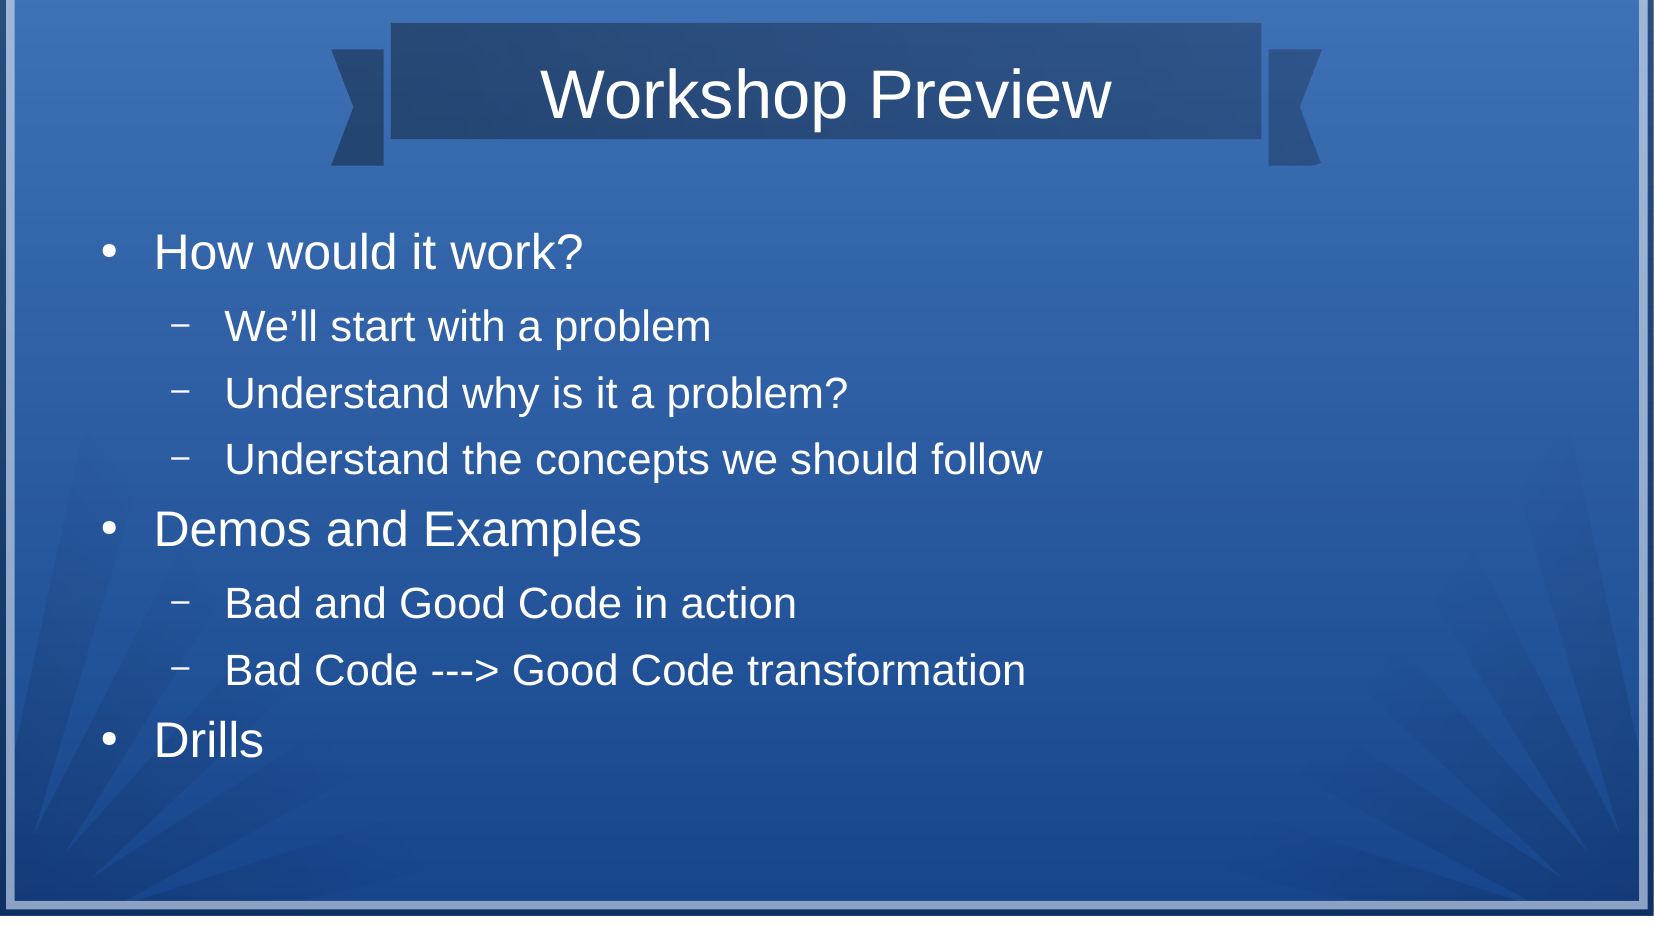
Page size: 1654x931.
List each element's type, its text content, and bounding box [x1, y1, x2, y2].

title Workshop Preview [389, 35, 1264, 154]
list How would it work? We’ll start with a problem Understand why is it a problem? Understand the concepts we should follow Demos and Examples Bad and Good Code in action Bad Code ---> Good Code transformation Drills [82, 224, 1571, 848]
